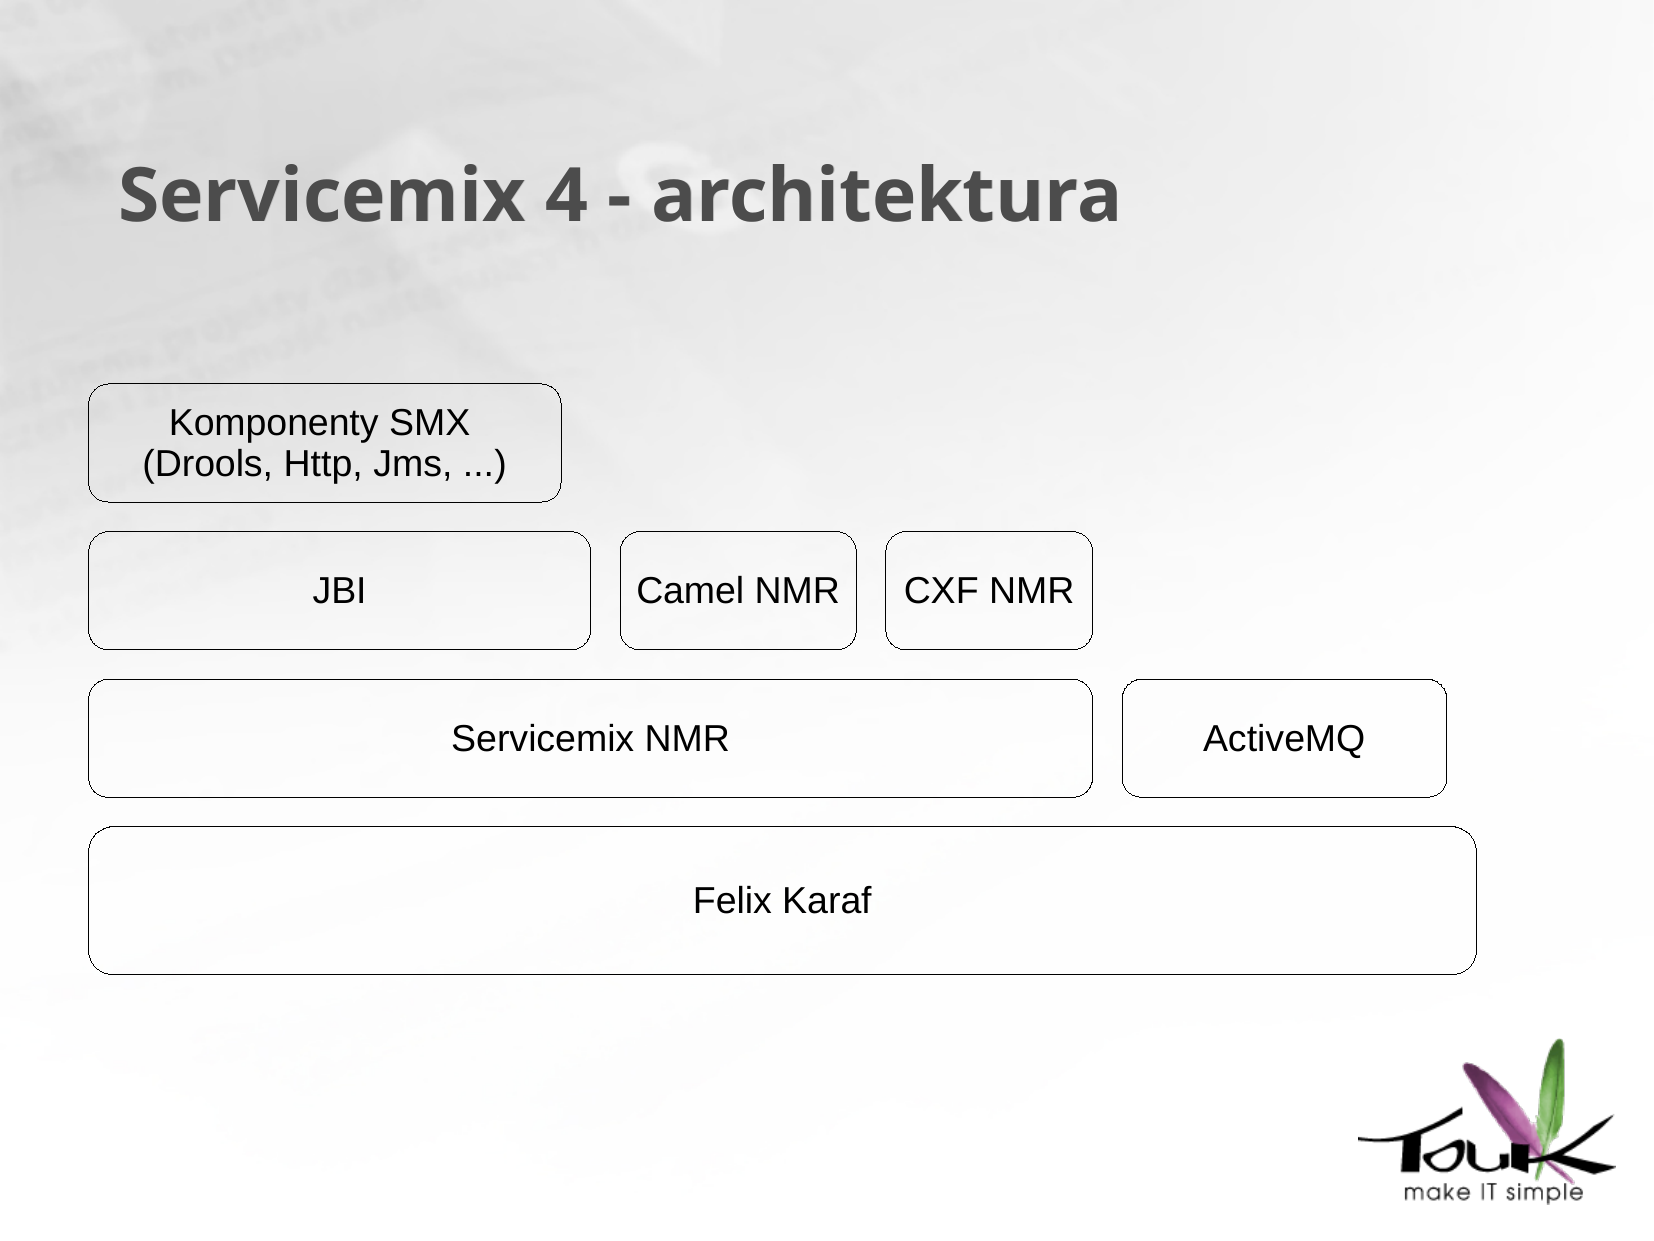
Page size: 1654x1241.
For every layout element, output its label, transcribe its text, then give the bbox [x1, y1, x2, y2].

text_box Komponenty SMX (Drools, Http, Jms, ...) [88, 383, 562, 503]
text_box Servicemix NMR [88, 679, 1093, 798]
picture [0, 0, 1654, 1241]
text_box ActiveMQ [1122, 679, 1447, 798]
text_box Camel NMR [620, 531, 857, 650]
text_box JBI [88, 531, 591, 650]
title Servicemix 4 - architektura [118, 118, 1536, 266]
text_box Felix Karaf [88, 826, 1477, 975]
text_box CXF NMR [885, 531, 1093, 650]
